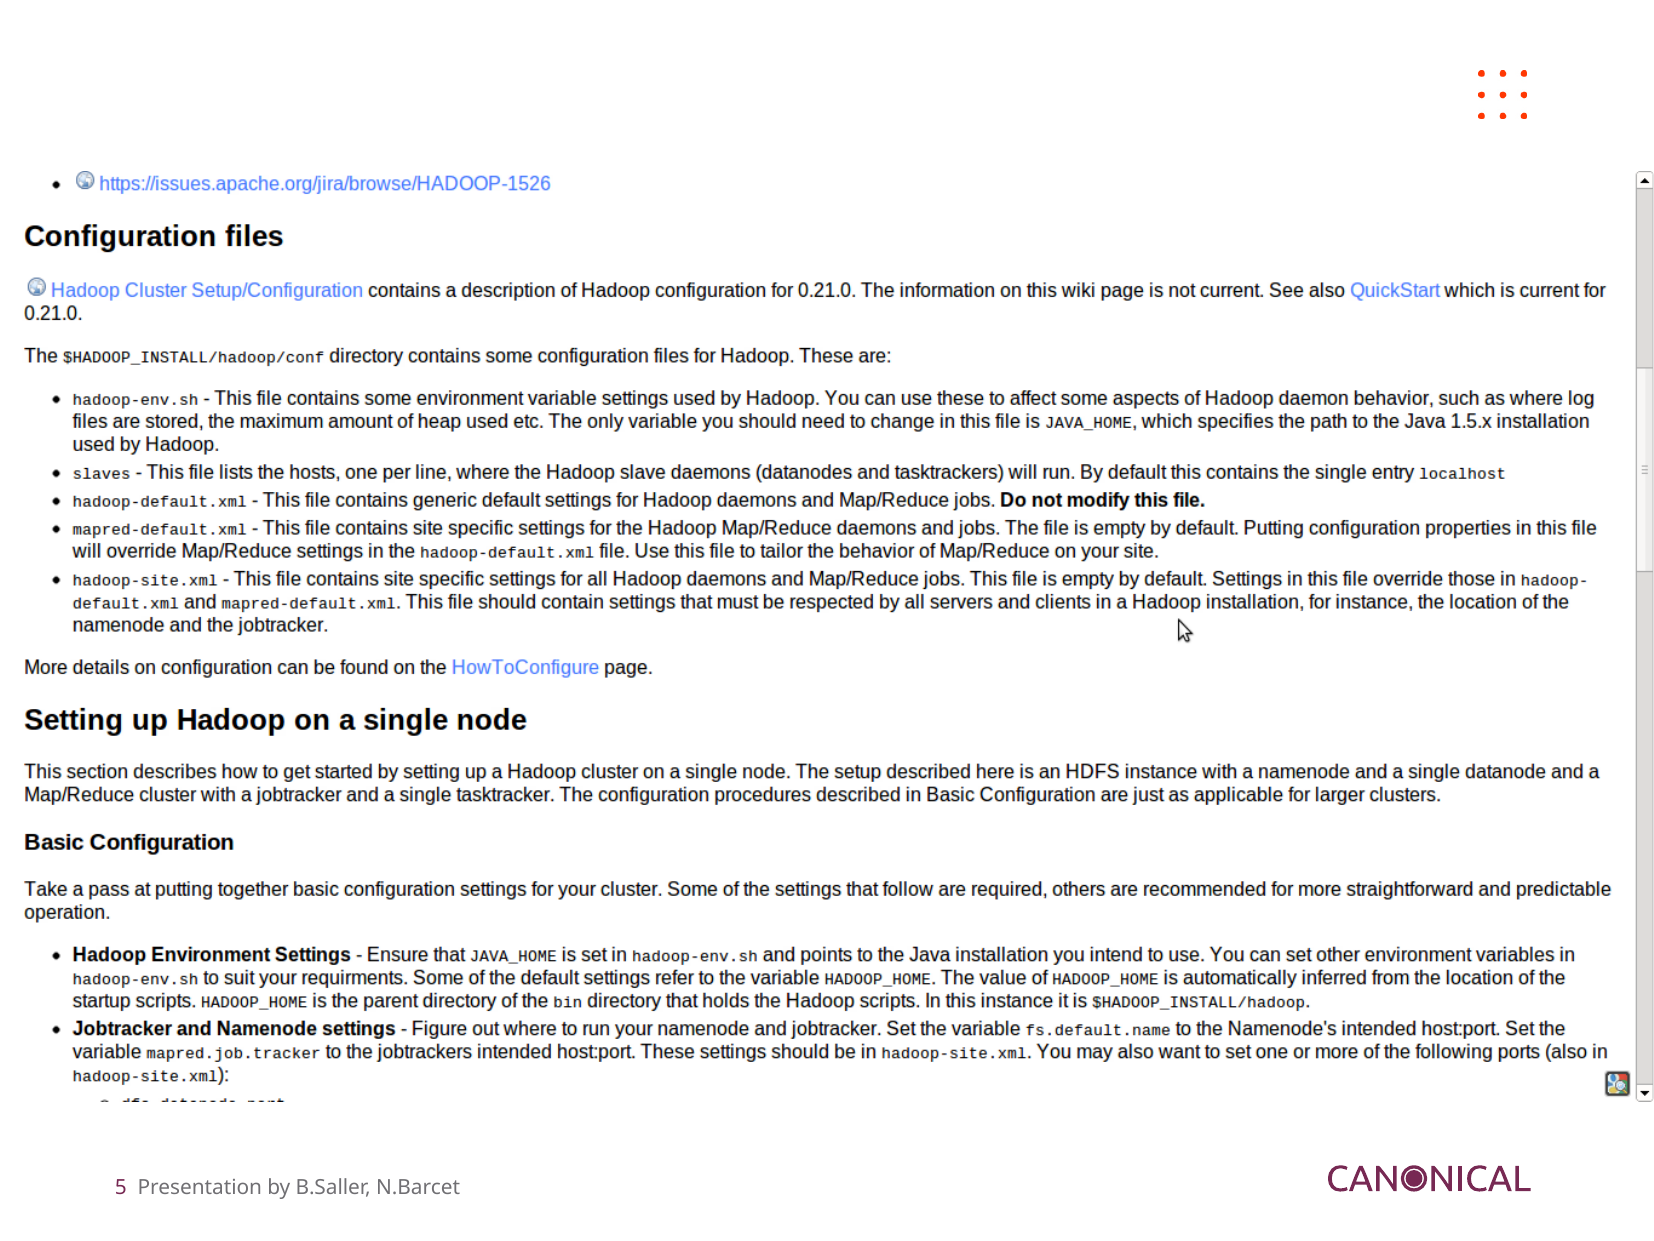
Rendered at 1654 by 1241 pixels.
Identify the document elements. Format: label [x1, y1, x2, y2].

picture [0, 171, 1654, 1102]
picture [1478, 70, 1527, 119]
